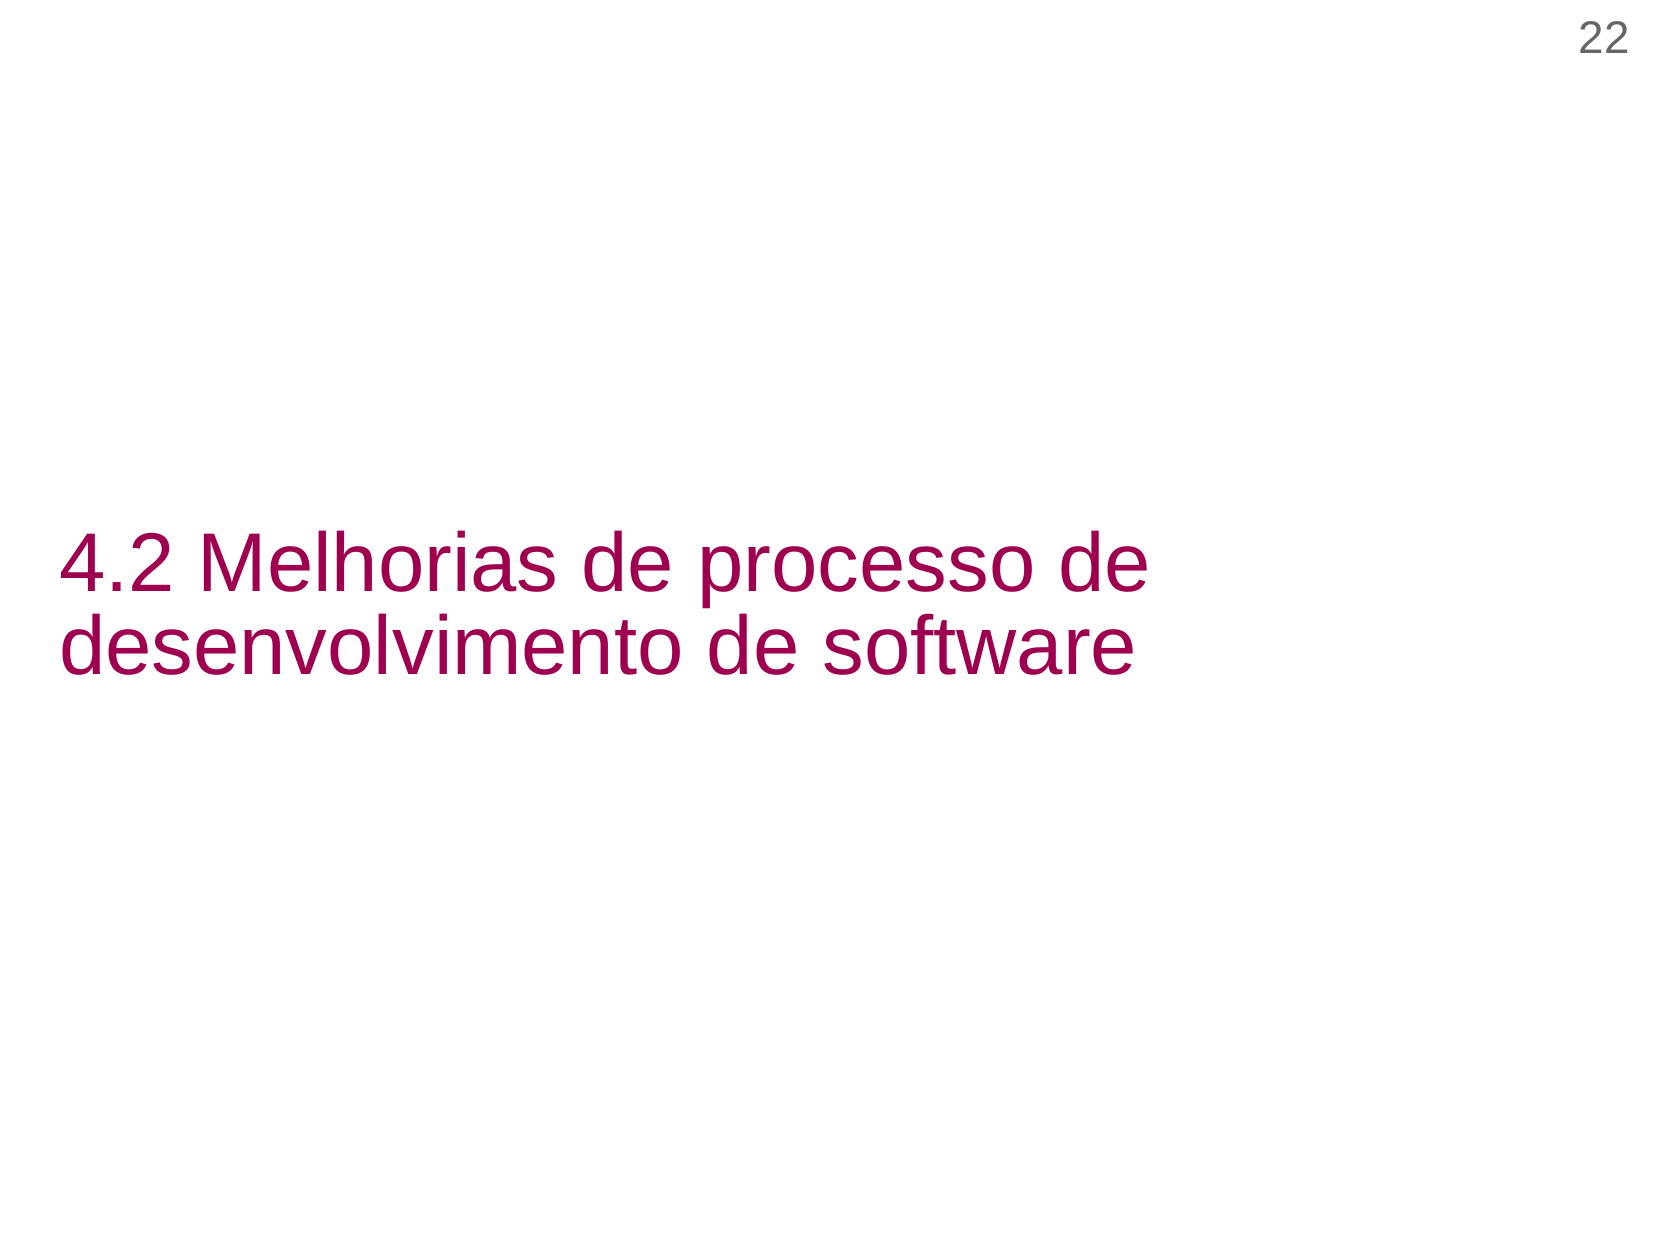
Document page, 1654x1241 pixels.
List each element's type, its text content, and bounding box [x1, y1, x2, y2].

title 4.2 Melhorias de processo de desenvolvimento de software [59, 4, 1595, 1211]
